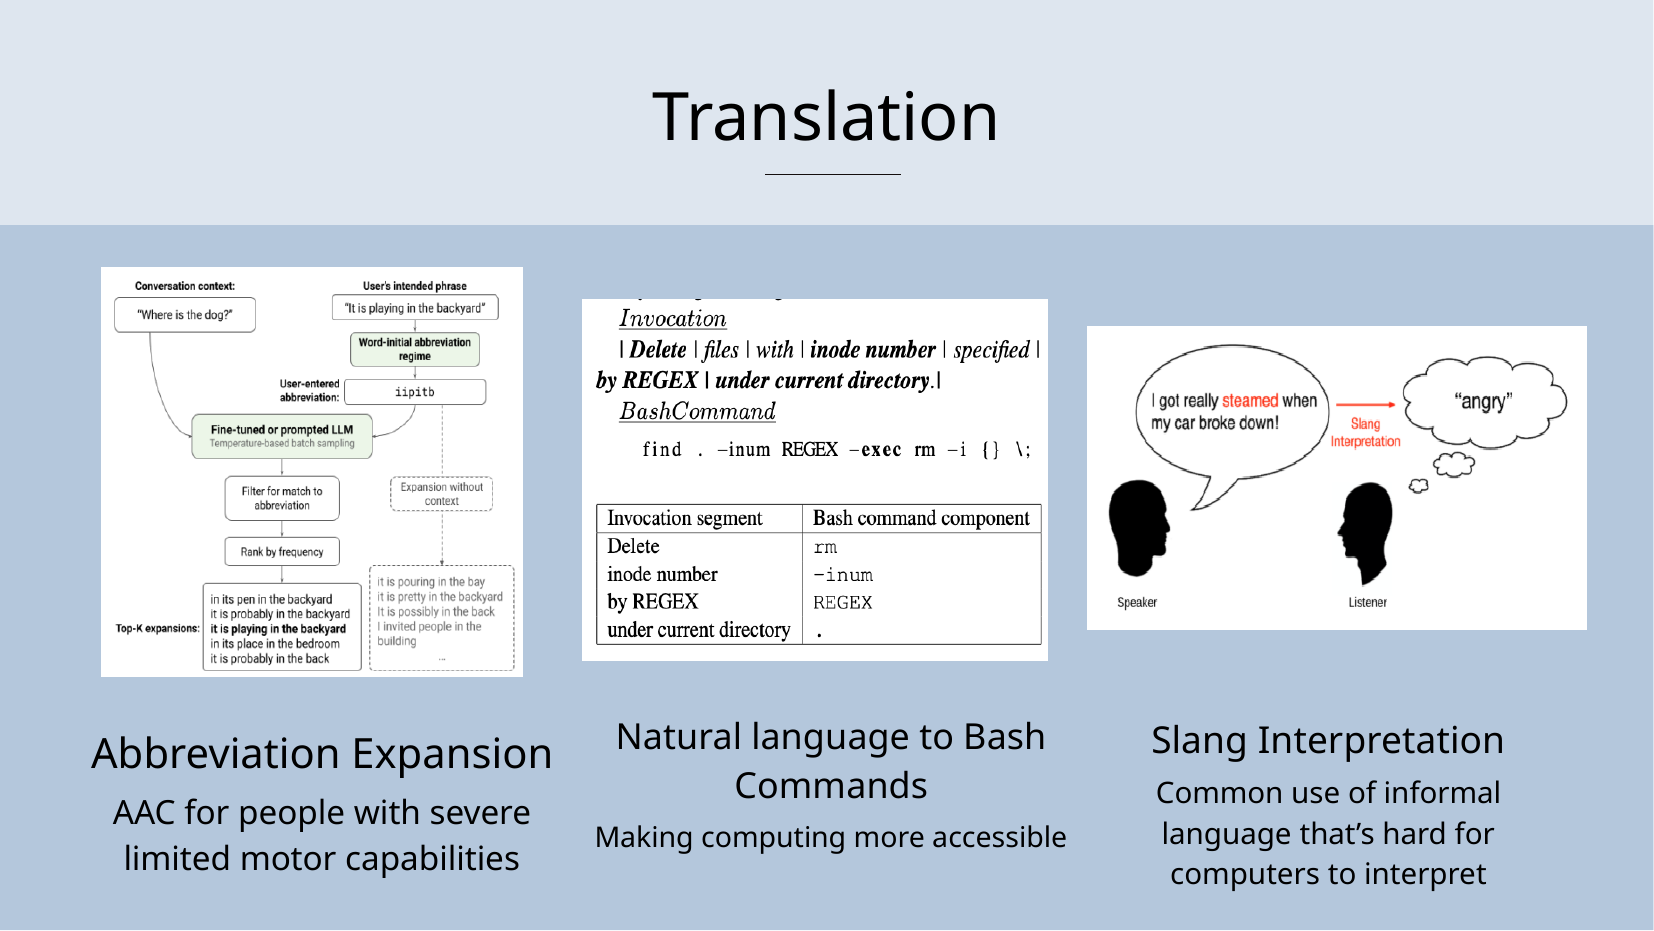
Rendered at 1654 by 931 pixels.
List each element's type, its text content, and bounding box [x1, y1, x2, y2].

list Natural language to Bash Commands Making computing more accessible [591, 636, 1071, 895]
picture [582, 299, 1048, 661]
list Slang Interpretation Common use of informal language that’s hard for computers to interpret [1088, 636, 1569, 895]
picture [1087, 326, 1587, 630]
picture [101, 267, 523, 677]
list Abbreviation Expansion AAC for people with severe limited motor capabilities [82, 636, 562, 895]
title Translation [82, 37, 1571, 193]
text_box [0, 225, 1654, 931]
